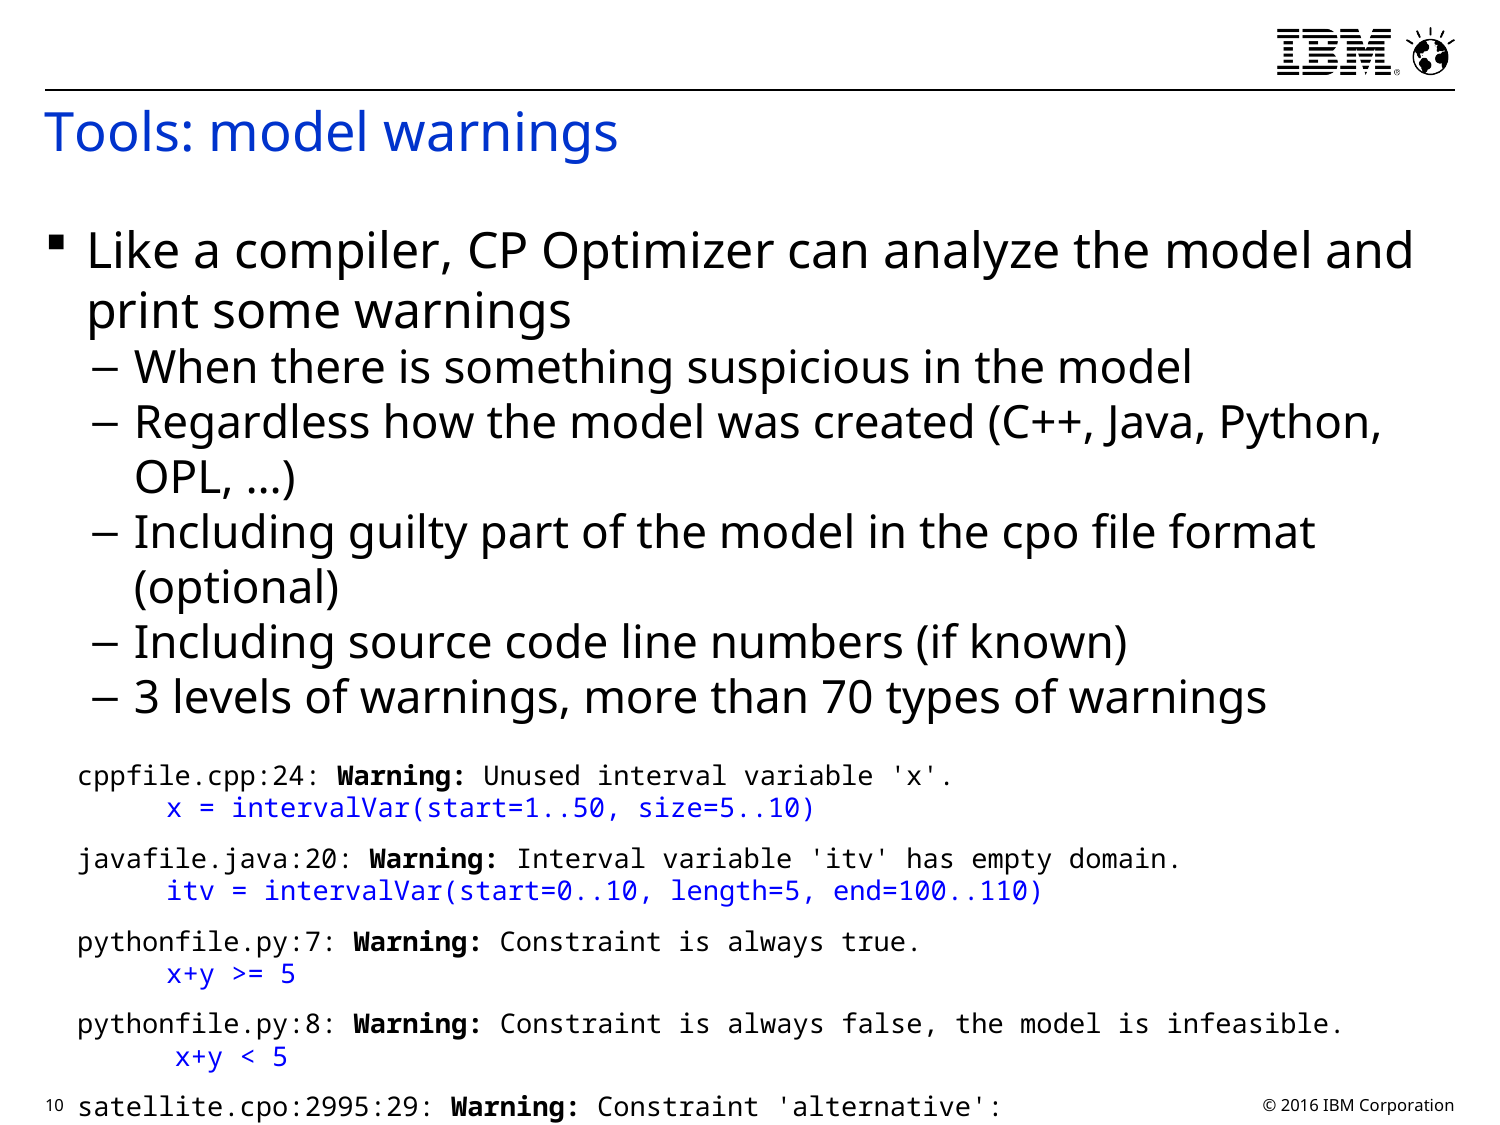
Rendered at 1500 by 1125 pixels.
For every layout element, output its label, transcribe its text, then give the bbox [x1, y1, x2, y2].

title Tools: model warnings [29, 97, 1455, 203]
list Like a compiler, CP Optimizer can analyze the model and print some warnings When there is something suspicious in the model Regardless how the model was created (C++, Java, Python, OPL, …) Including guilty part of the model in the cpo file format (optional) Including source code line numbers (if known) 3 levels of warnings, more than 70 types of warnings cppfile.cpp:24: Warning: Unused interval variable 'x'. x = intervalVar(start=1..50, size=5..10) javafile.java:20: Warning: Interval variable 'itv' has empty domain. itv = intervalVar(start=0..10, length=5, end=100..110) pythonfile.py:7: Warning: Constraint is always true. x+y >= 5 pythonfile.py:8: Warning: Constraint is always false, the model is infeasible. x+y < 5 satellite.cpo:2995:29: Warning: Constraint 'alternative': there is only one alternative interval variable. alternative("task(1)", ["opp({1,1,62})"], 1) [29, 210, 1455, 1118]
picture [1260, 10, 1468, 90]
